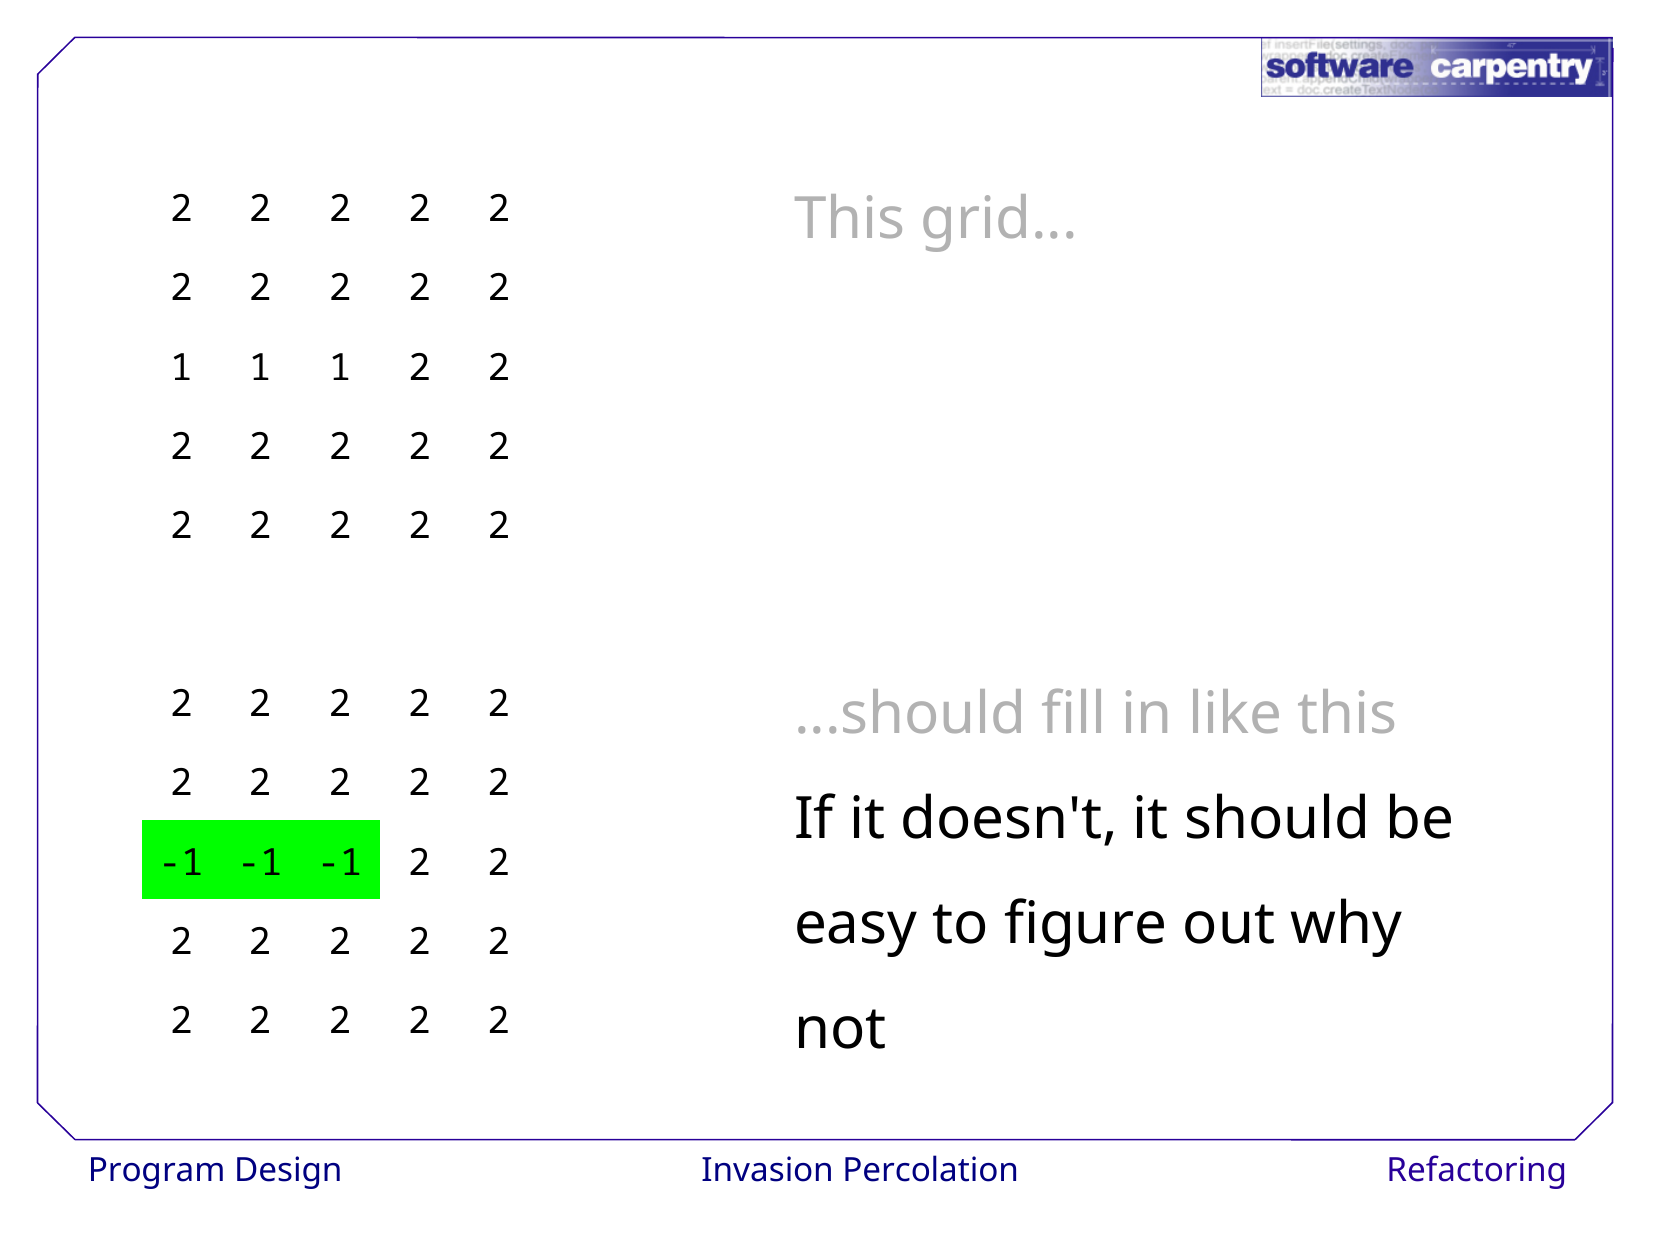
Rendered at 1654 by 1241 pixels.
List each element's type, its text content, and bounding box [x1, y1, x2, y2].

table_cell 2 [221, 483, 300, 562]
table_cell 2 [380, 899, 459, 978]
table_cell 2 [142, 404, 221, 483]
table_cell 2 [459, 740, 538, 820]
table_header 2 [300, 166, 380, 245]
table_cell 2 [142, 899, 221, 978]
table_cell 2 [459, 899, 538, 978]
table_cell 2 [142, 483, 221, 562]
table_cell -1 [299, 820, 380, 899]
table_cell 2 [380, 404, 459, 483]
table_header 2 [221, 166, 300, 245]
table_cell 2 [221, 899, 299, 978]
table_cell 2 [221, 404, 300, 483]
table_cell 2 [380, 483, 459, 562]
table_cell 2 [142, 978, 221, 1057]
table_cell 2 [380, 740, 459, 820]
table_cell 2 [380, 820, 459, 899]
table_cell 2 [459, 820, 538, 899]
table_cell 2 [459, 326, 538, 404]
table_cell 2 [300, 404, 380, 483]
table_cell -1 [221, 820, 299, 899]
table_header 2 [380, 661, 459, 740]
table_cell 2 [459, 245, 538, 326]
table_cell 2 [380, 978, 459, 1057]
text_box ...should fill in like this If it doesn't, it should be easy to figure out why not [779, 632, 1509, 1069]
table_cell 2 [459, 404, 538, 483]
table_cell 2 [142, 245, 221, 326]
table_header 2 [221, 661, 299, 740]
table_cell 2 [299, 978, 380, 1057]
table_header 2 [459, 661, 538, 740]
table_cell 2 [459, 483, 538, 562]
table_cell 2 [142, 740, 221, 820]
table_cell 2 [221, 740, 299, 820]
table_cell 2 [299, 740, 380, 820]
table_cell 2 [300, 245, 380, 326]
table_cell -1 [142, 820, 221, 899]
table_cell 2 [221, 245, 300, 326]
table_cell 2 [380, 245, 459, 326]
table_cell 2 [459, 978, 538, 1057]
table_header 2 [142, 661, 221, 740]
table_cell 1 [221, 326, 300, 404]
table_header 2 [380, 166, 459, 245]
table_cell 2 [380, 326, 459, 404]
table_cell 1 [142, 326, 221, 404]
table_cell 2 [300, 483, 380, 562]
table_header 2 [459, 166, 538, 245]
table_header 2 [299, 661, 380, 740]
table_cell 1 [300, 326, 380, 404]
picture [1261, 39, 1613, 97]
table_cell 2 [299, 899, 380, 978]
table_header 2 [142, 166, 221, 245]
text_box This grid... [779, 138, 1509, 259]
table_cell 2 [221, 978, 299, 1057]
